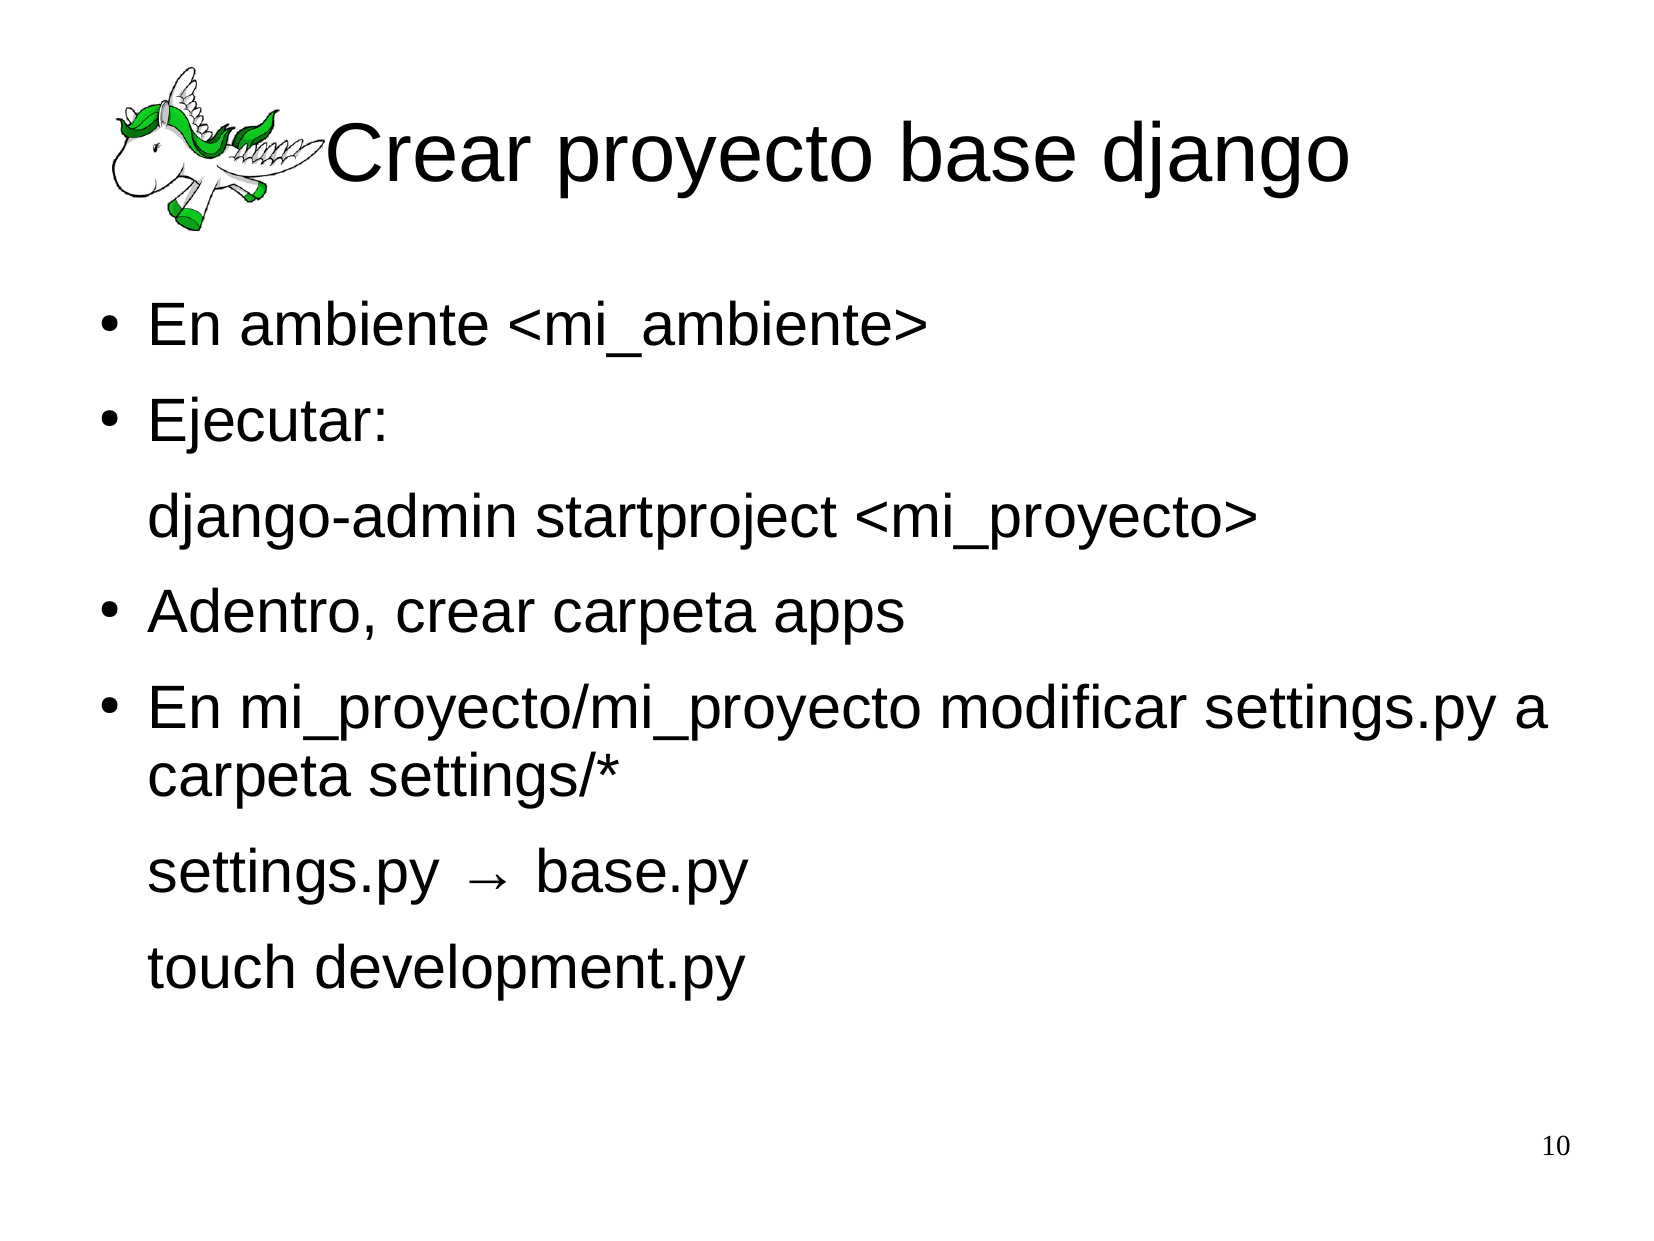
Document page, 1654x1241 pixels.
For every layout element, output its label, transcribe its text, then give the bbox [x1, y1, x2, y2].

picture [76, 58, 360, 241]
list En ambiente <mi_ambiente> Ejecutar: django-admin startproject <mi_proyecto> Adentro, crear carpeta apps En mi_proyecto/mi_proyecto modificar settings.py a carpeta settings/* settings.py → base.py touch development.py [82, 290, 1561, 1010]
title Crear proyecto base django [82, 49, 1571, 257]
